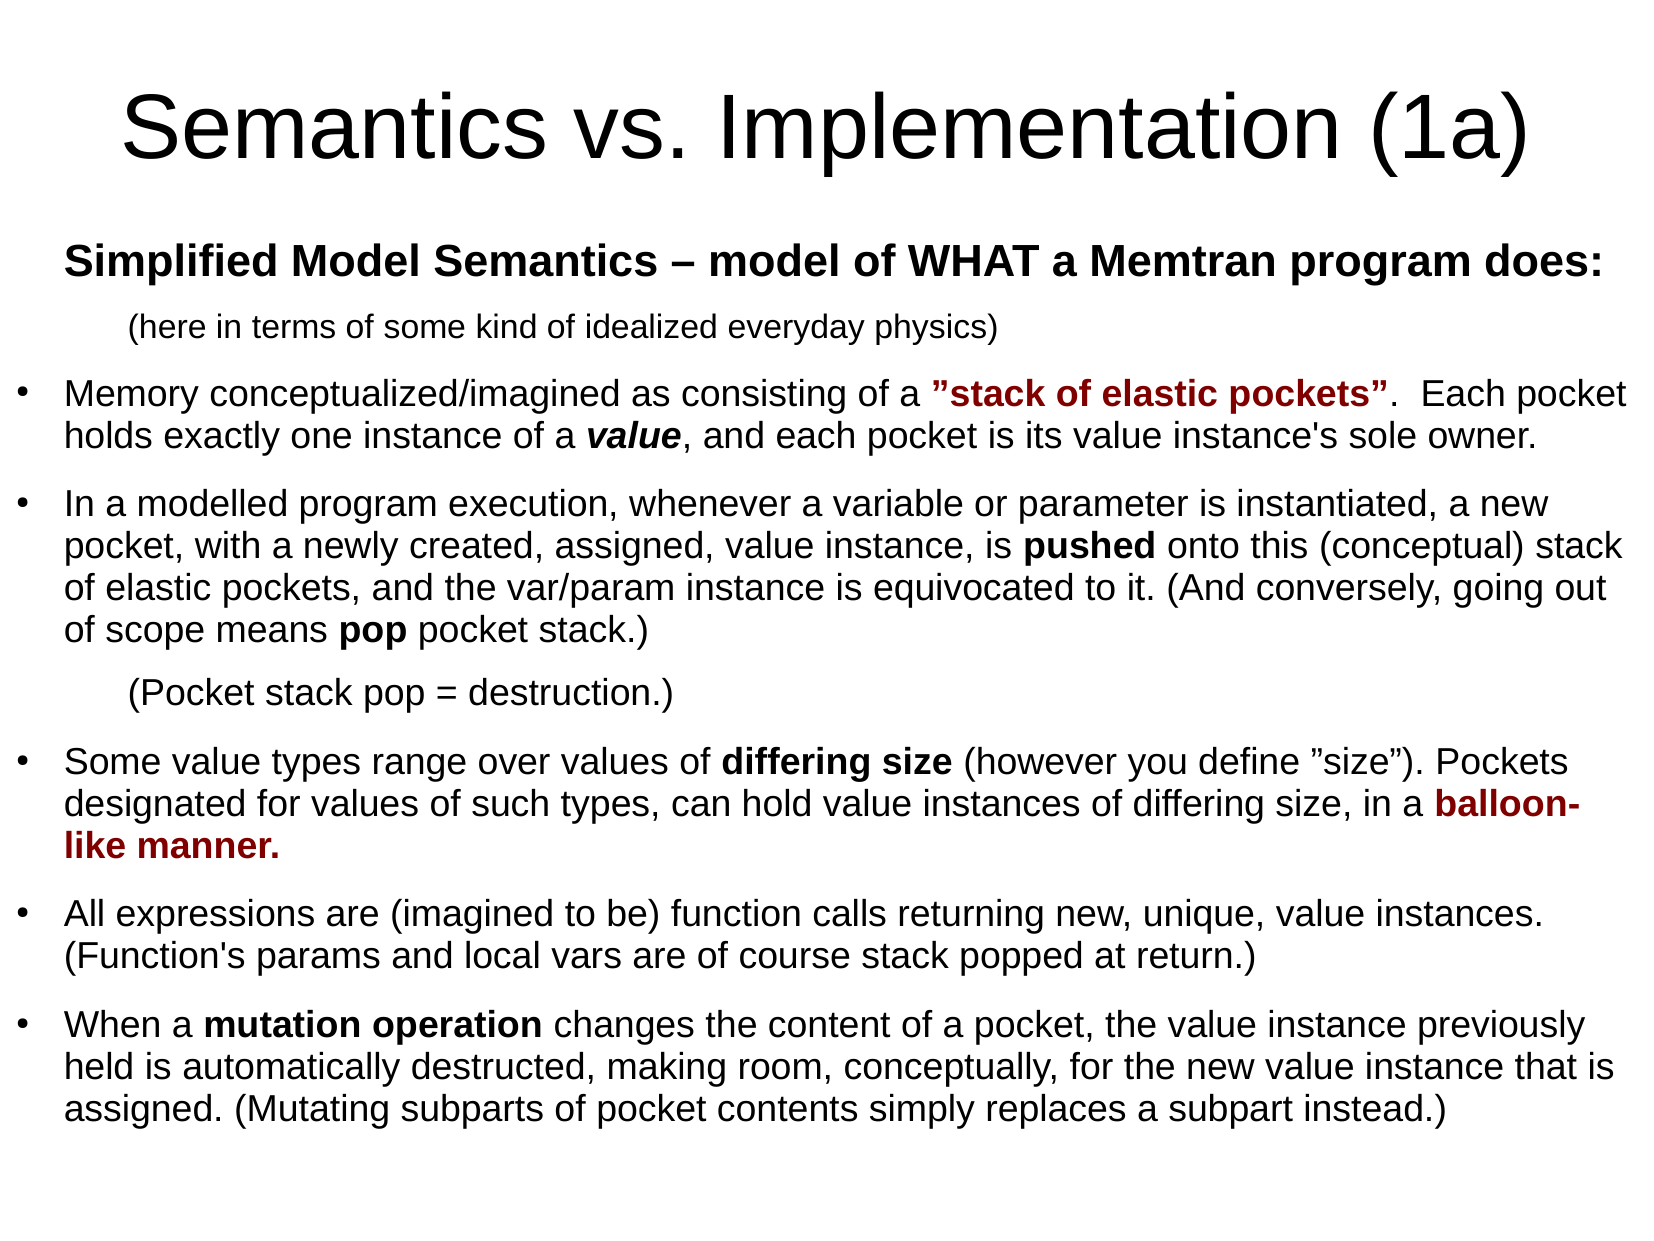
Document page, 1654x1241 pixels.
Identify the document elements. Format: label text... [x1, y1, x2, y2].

title Semantics vs. Implementation (1a) [82, 52, 1571, 201]
list Simplified Model Semantics – model of WHAT a Memtran program does: (here in terms of some kind of idealized everyday physics) Memory conceptualized/imagined as consisting of a ”stack of elastic pockets”. Each pocket holds exactly one instance of a value, and each pocket is its value instance's sole owner. In a modelled program execution, whenever a variable or parameter is instantiated, a new pocket, with a newly created, assigned, value instance, is pushed onto this (conceptual) stack of elastic pockets, and the var/param instance is equivocated to it. (And conversely, going out of scope means pop pocket stack.) (Pocket stack pop = destruction.) Some value types range over values of differing size (however you define ”size”). Pockets designated for values of such types, can hold value instances of differing size, in a balloon-like manner. All expressions are (imagined to be) function calls returning new, unique, value instances. (Function's params and local vars are of course stack popped at return.) When a mutation operation changes the content of a pocket, the value instance previously held is automatically destructed, making room, conceptually, for the new value instance that is assigned. (Mutating subparts of pocket contents simply replaces a subpart instead.) [0, 236, 1630, 1229]
